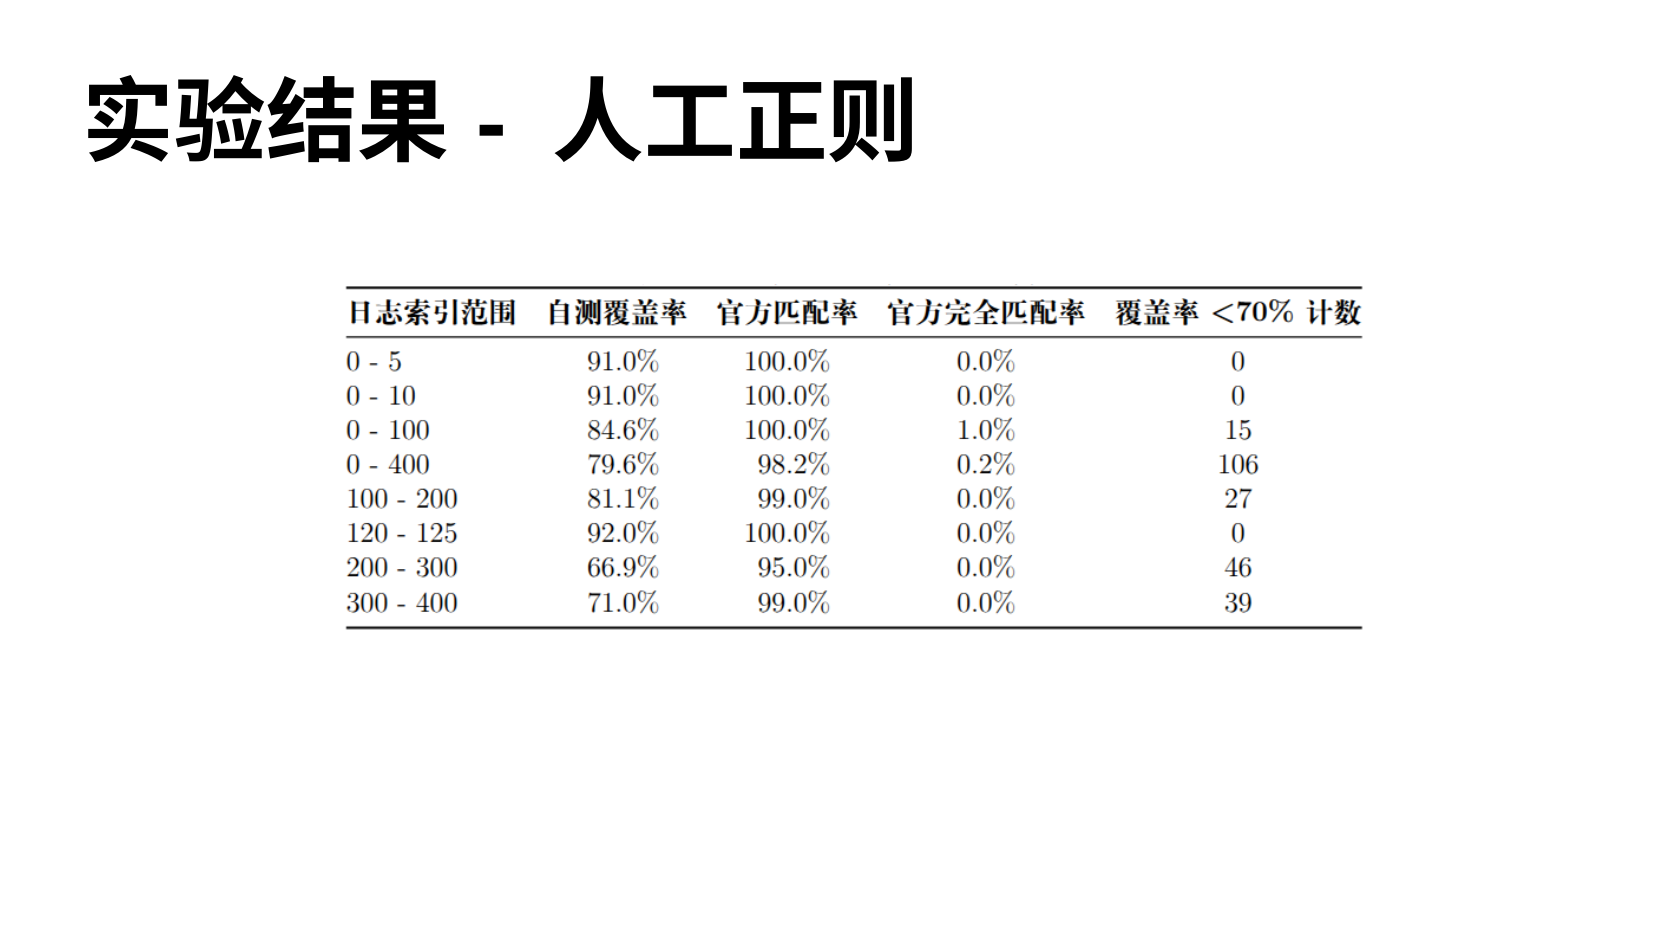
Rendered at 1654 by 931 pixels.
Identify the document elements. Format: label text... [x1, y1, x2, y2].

picture [343, 284, 1366, 632]
title 实验结果- 人工正则 [82, 37, 1571, 193]
